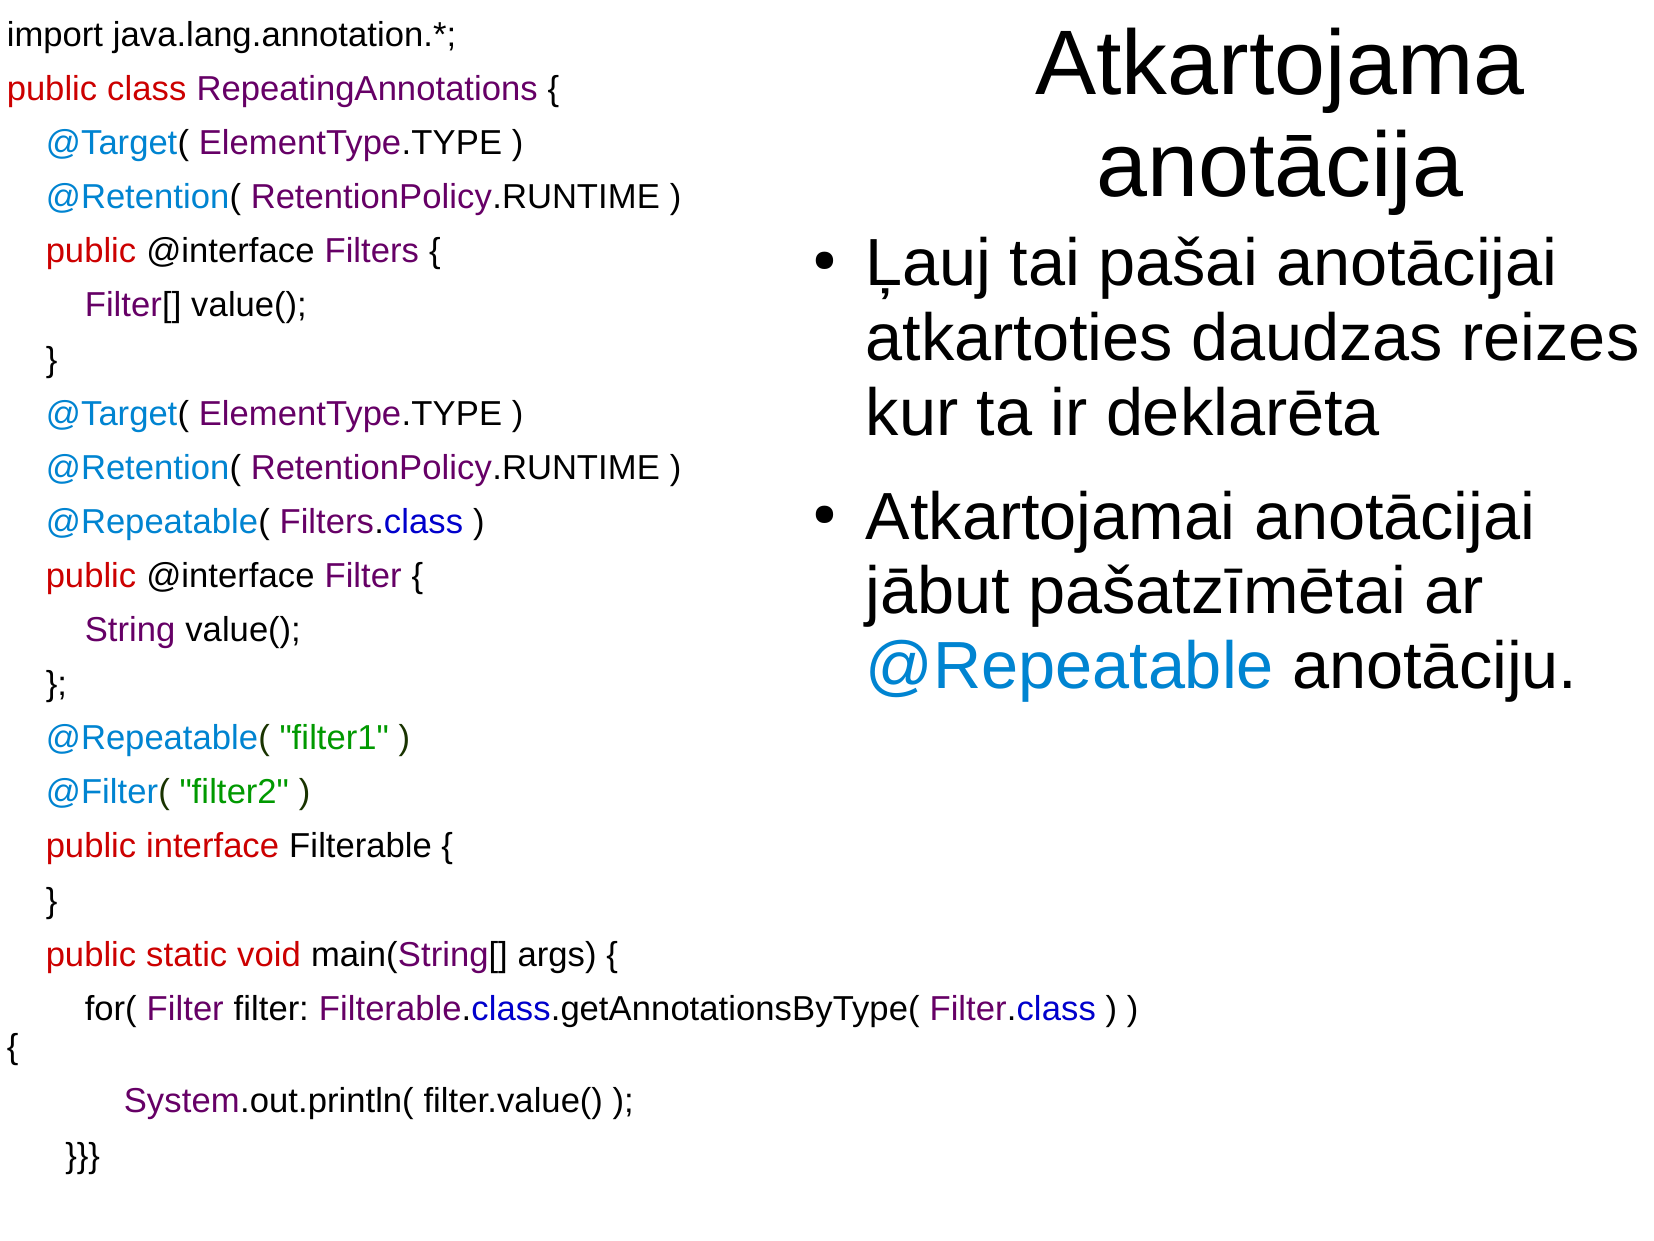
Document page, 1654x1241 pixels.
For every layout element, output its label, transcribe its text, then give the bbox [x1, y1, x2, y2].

list Ļauj tai pašai anotācijai atkartoties daudzas reizes kur ta ir deklarēta Atkartojamai anotācijai jābut pašatzīmētai ar @Repeatable anotāciju. [795, 225, 1651, 1216]
title Atkartojama anotācija [862, 0, 1628, 225]
list import java.lang.annotation.*; public class RepeatingAnnotations { @Target( ElementType.TYPE ) @Retention( RetentionPolicy.RUNTIME ) public @interface Filters { Filter[] value(); } @Target( ElementType.TYPE ) @Retention( RetentionPolicy.RUNTIME ) @Repeatable( Filters.class ) public @interface Filter { String value(); }; @Repeatable( "filter1" ) @Filter( "filter2" ) public interface Filterable { } public static void main(String[] args) { for( Filter filter: Filterable.class.getAnnotationsByType( Filter.class ) ){ System.out.println( filter.value() ); }}} [0, 15, 1141, 1186]
